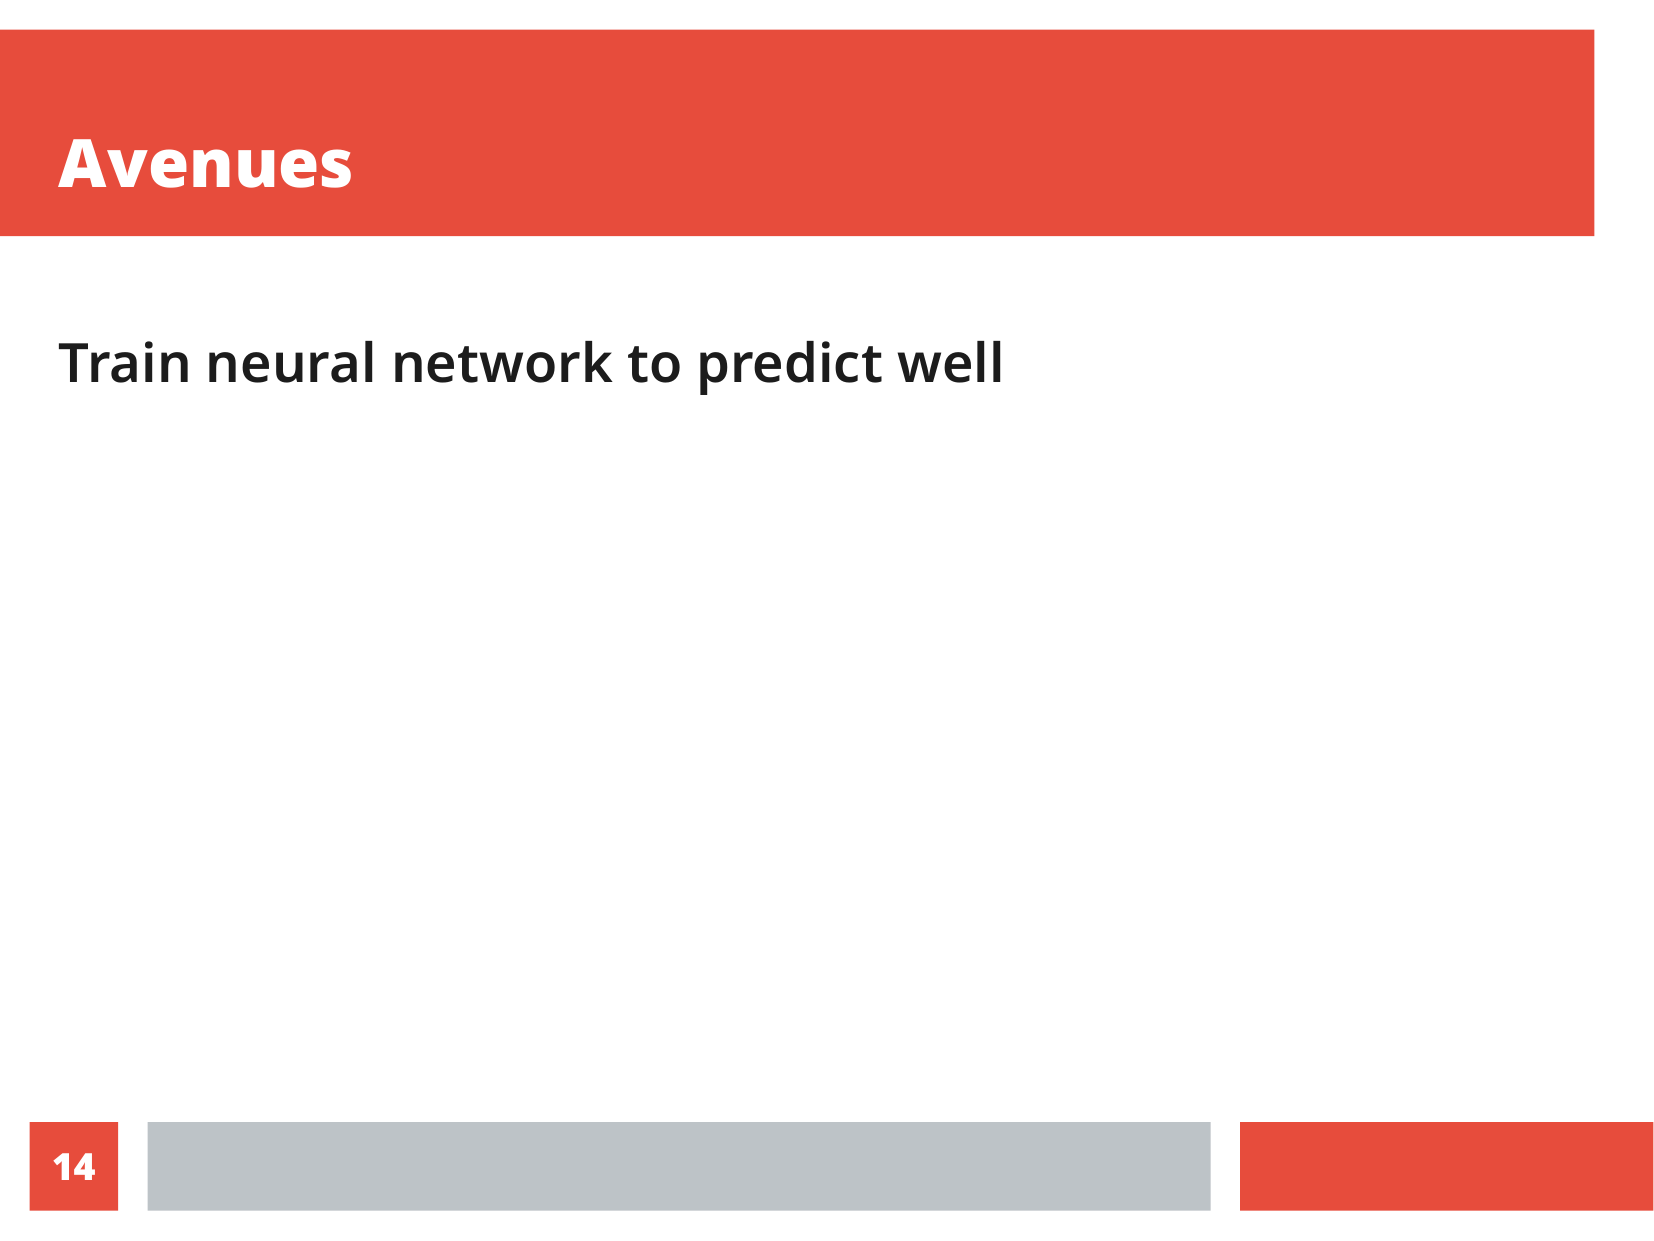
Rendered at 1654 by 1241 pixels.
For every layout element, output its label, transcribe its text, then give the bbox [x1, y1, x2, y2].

title Avenues [59, 59, 1595, 207]
list Train neural network to predict well [59, 324, 1565, 1093]
